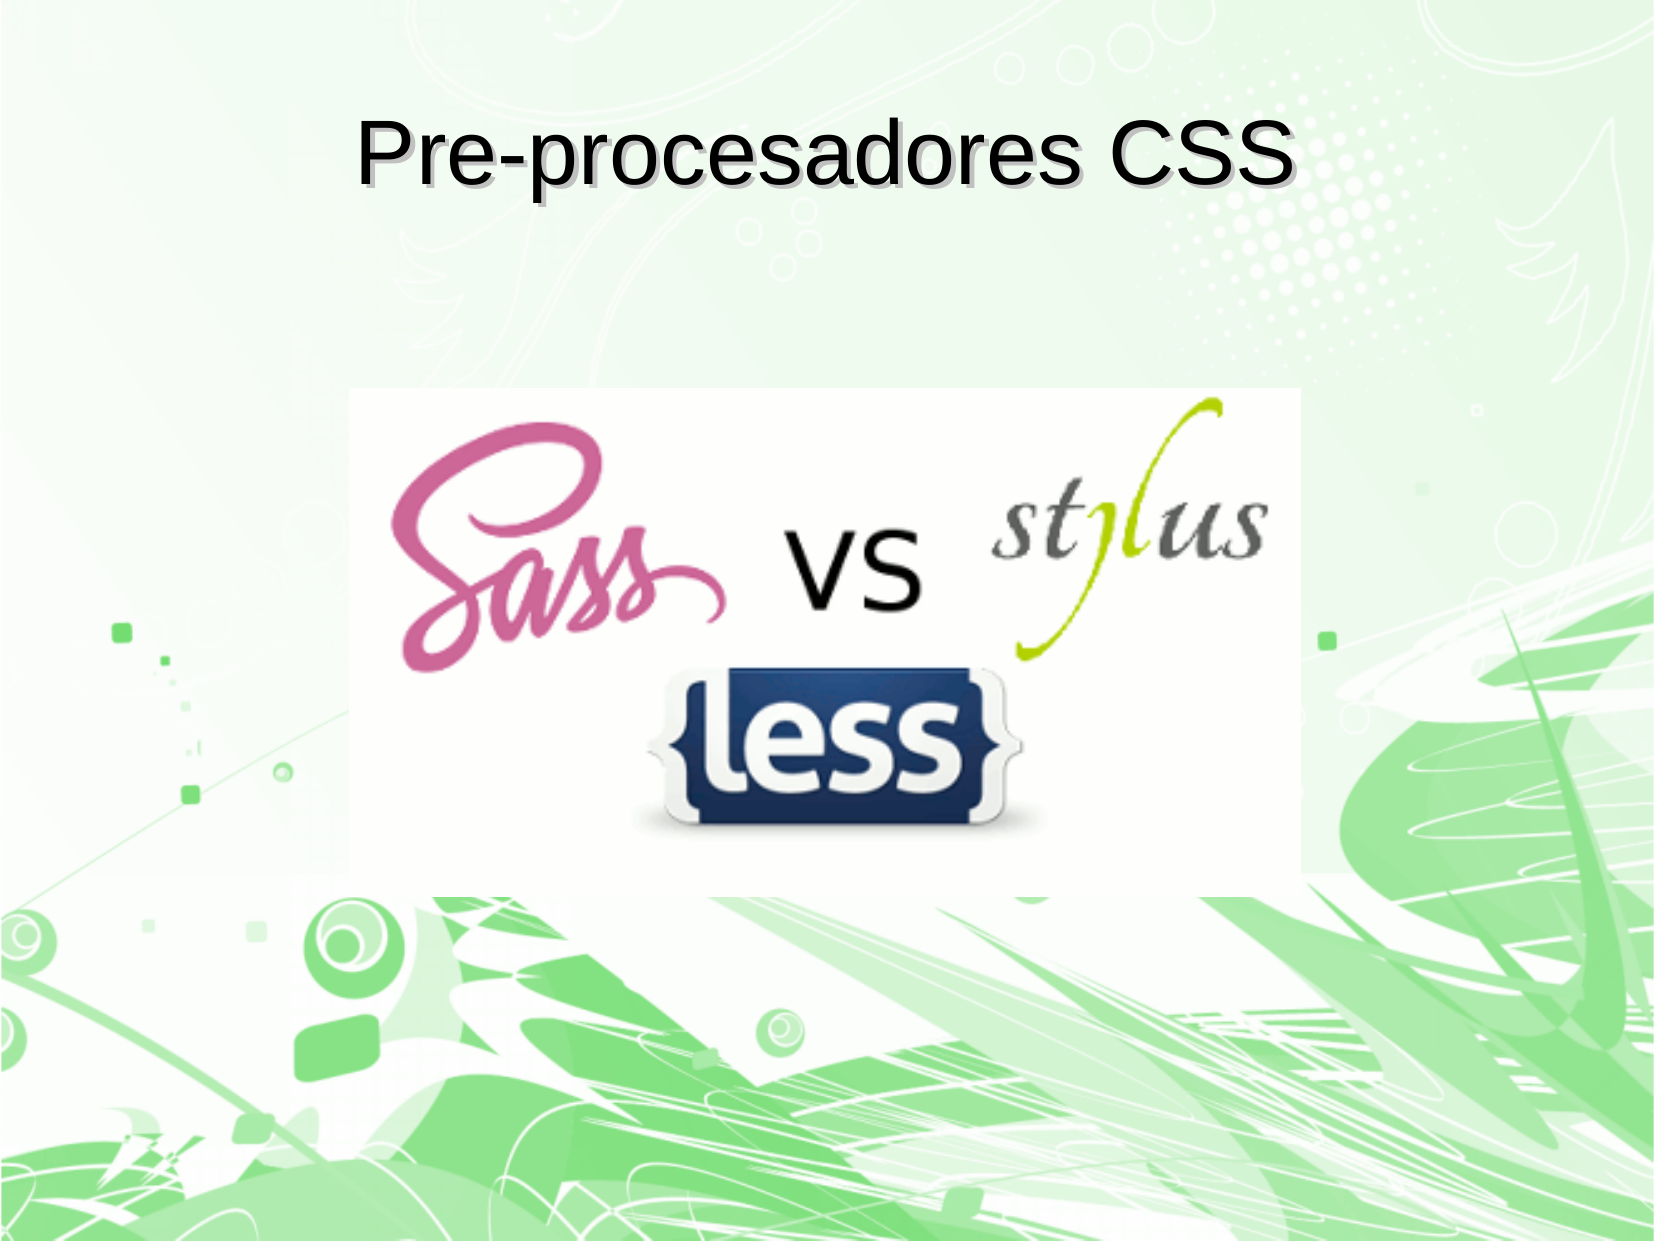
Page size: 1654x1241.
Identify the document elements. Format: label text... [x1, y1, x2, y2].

title Pre-procesadores CSS [82, 49, 1571, 257]
picture [0, 0, 1654, 1241]
